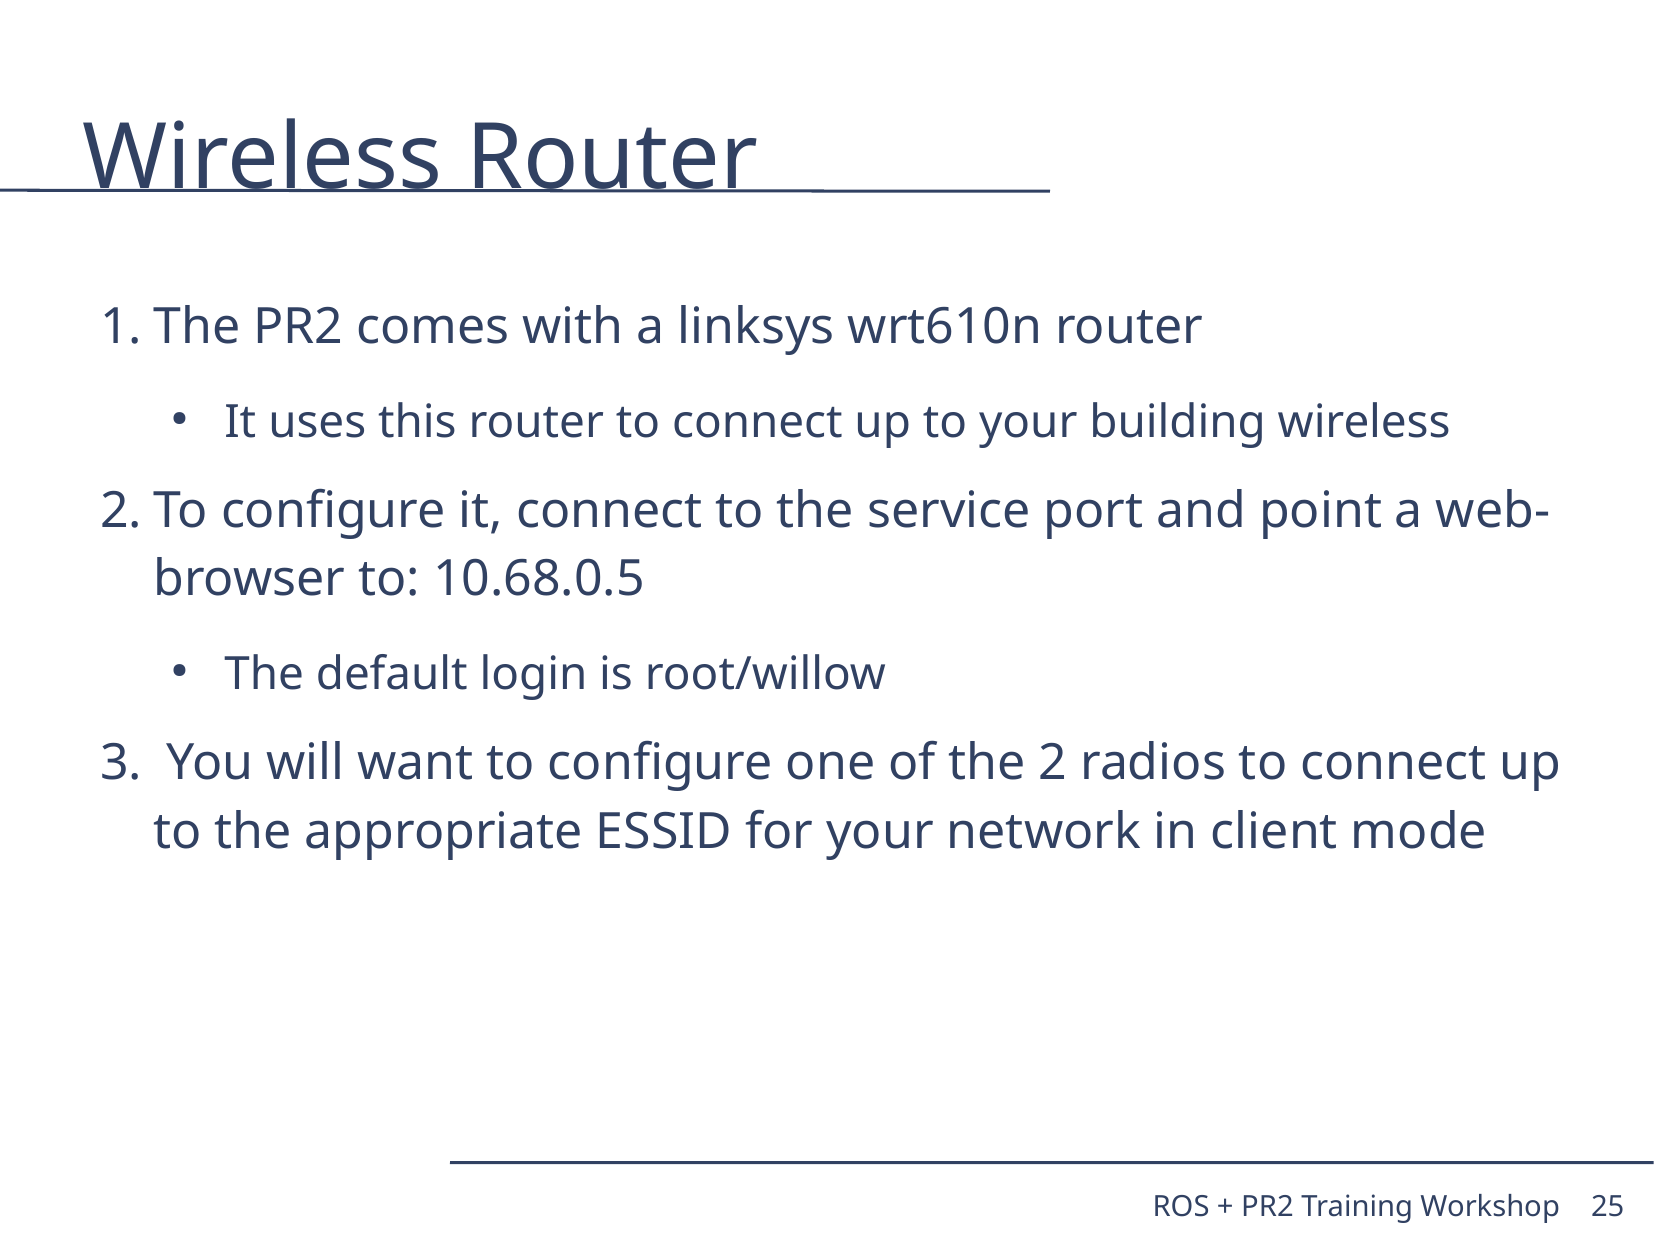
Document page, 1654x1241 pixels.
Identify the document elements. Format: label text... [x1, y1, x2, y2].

list The PR2 comes with a linksys wrt610n router It uses this router to connect up to your building wireless To configure it, connect to the service port and point a web-browser to: 10.68.0.5 The default login is root/willow You will want to configure one of the 2 radios to connect up to the appropriate ESSID for your network in client mode [82, 290, 1571, 1109]
title Wireless Router [82, 56, 1571, 250]
